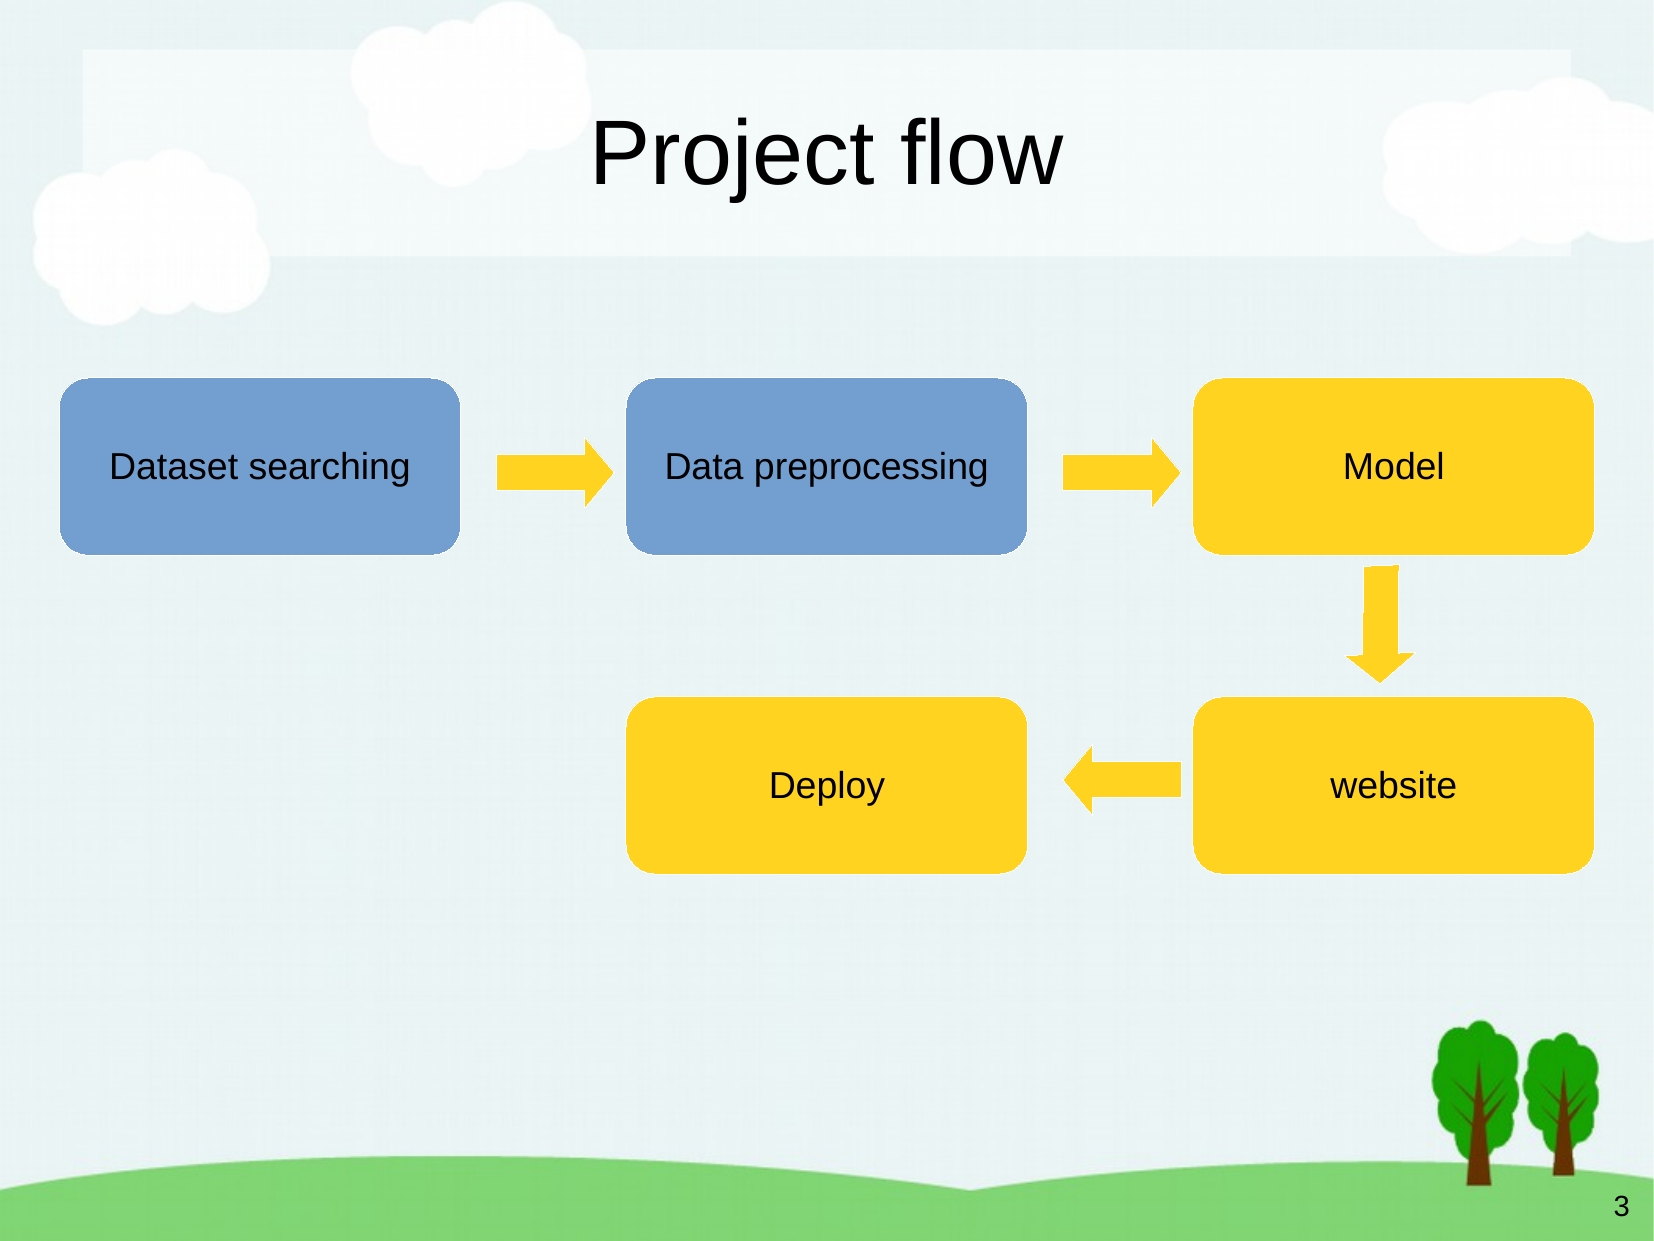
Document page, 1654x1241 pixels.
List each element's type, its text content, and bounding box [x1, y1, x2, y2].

text_box website [1192, 696, 1595, 875]
text_box Dataset searching [59, 377, 461, 556]
picture [0, 0, 1654, 1241]
text_box [1062, 437, 1182, 508]
text_box Model [1192, 377, 1595, 556]
text_box Deploy [625, 696, 1028, 875]
text_box [1062, 744, 1182, 816]
text_box Data preprocessing [625, 377, 1028, 556]
text_box [1344, 564, 1416, 684]
text_box [496, 437, 615, 508]
title Project flow [82, 49, 1571, 257]
